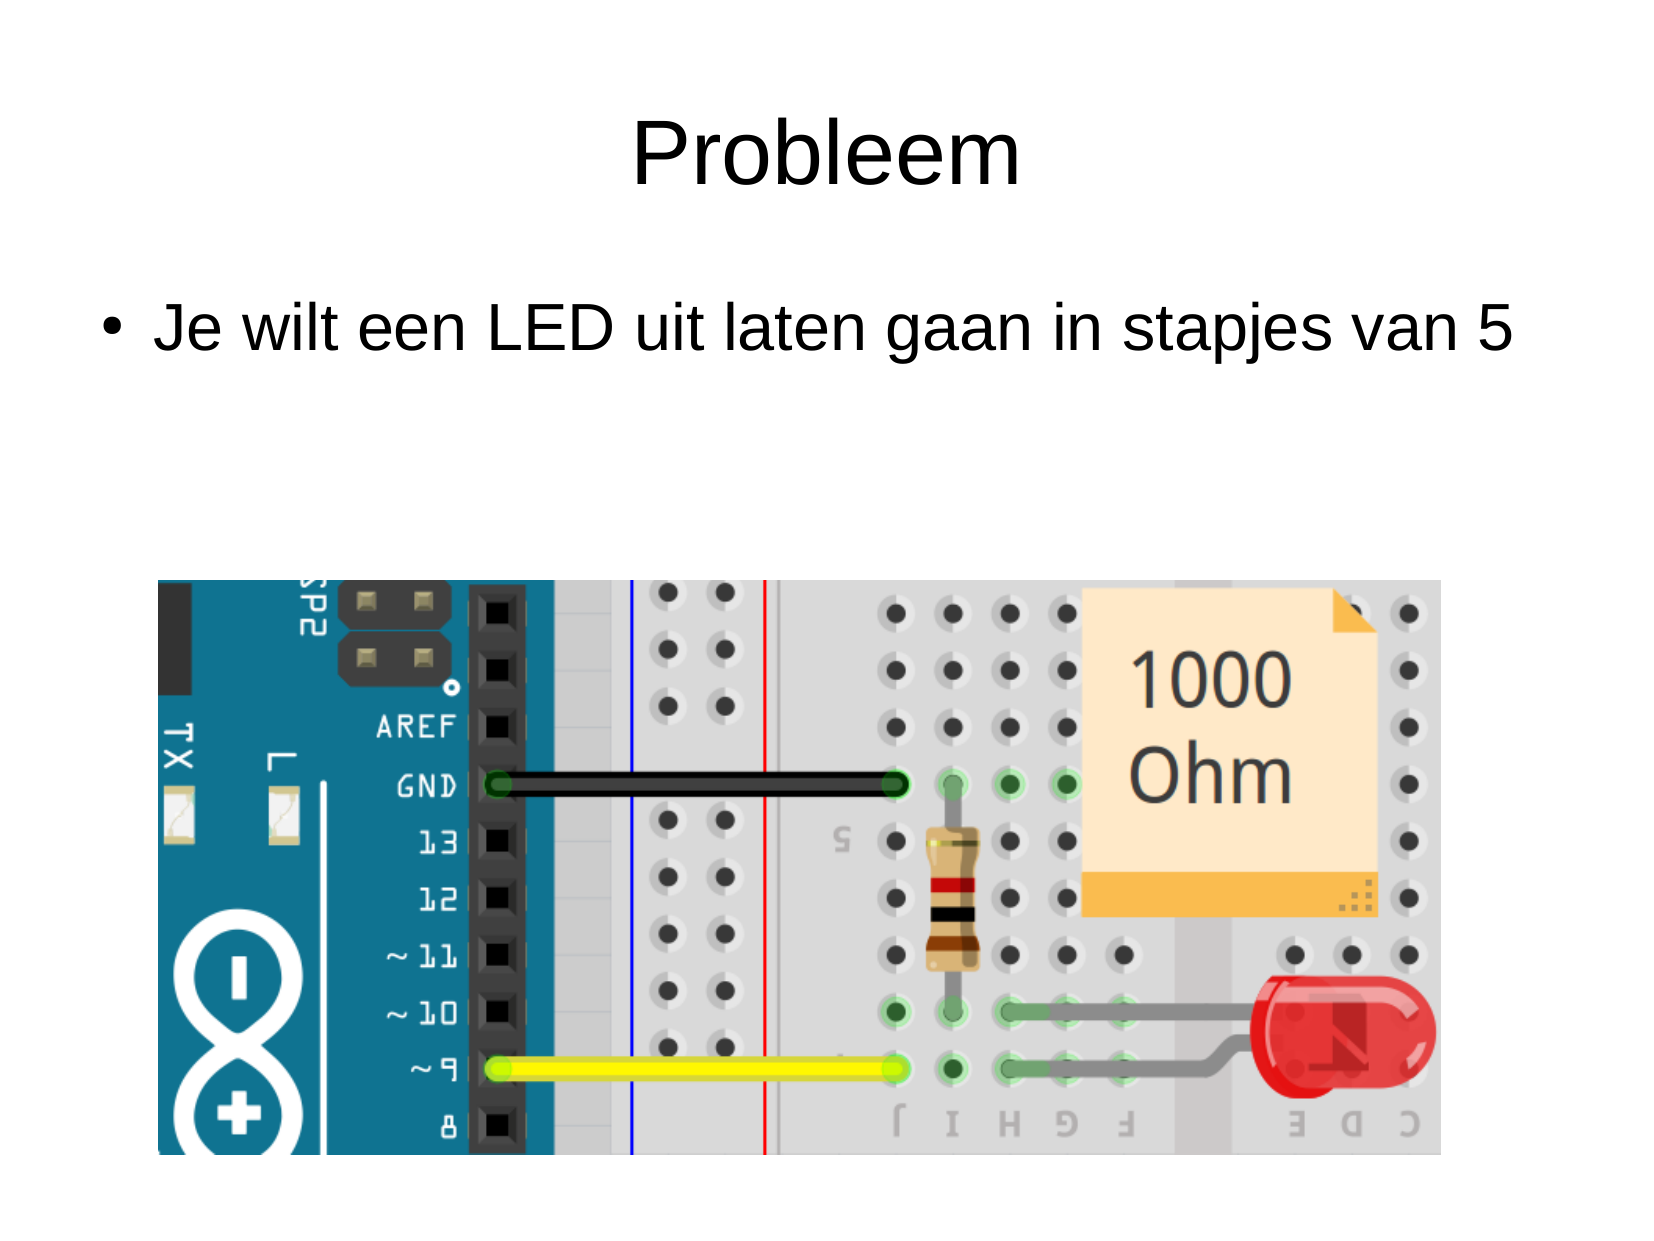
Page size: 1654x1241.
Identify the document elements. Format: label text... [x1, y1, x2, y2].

list Je wilt een LED uit laten gaan in stapjes van 5 [82, 290, 1571, 1010]
picture [158, 580, 1441, 1156]
title Probleem [82, 49, 1571, 257]
